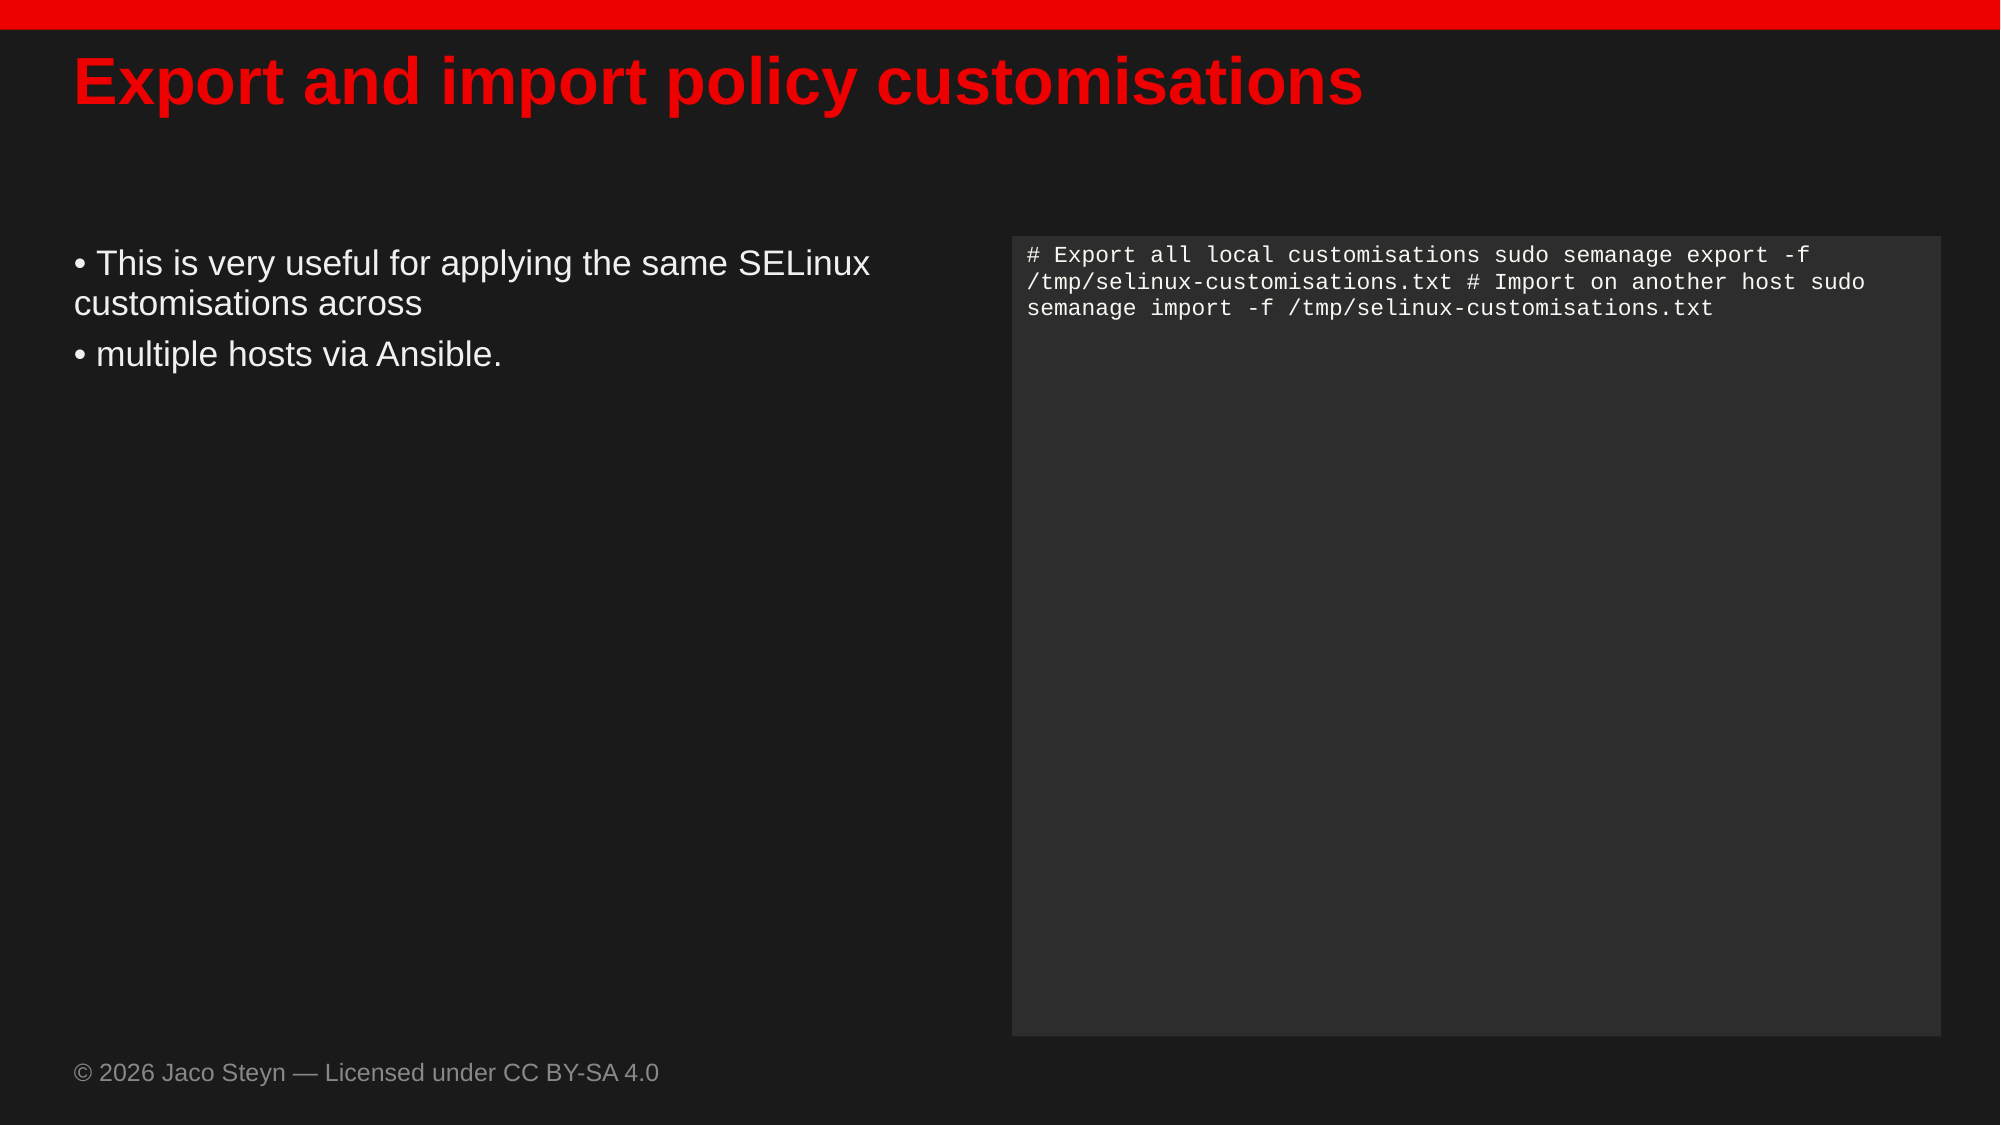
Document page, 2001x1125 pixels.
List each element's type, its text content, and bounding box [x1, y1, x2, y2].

text_box • This is very useful for applying the same SELinux customisations across • multiple hosts via Ansible. [59, 236, 989, 1037]
text_box © 2026 Jaco Steyn — Licensed under CC BY-SA 4.0 [59, 1051, 1942, 1093]
text_box Export and import policy customisations [59, 36, 1942, 208]
text_box [0, 0, 2001, 30]
text_box # Export all local customisations sudo semanage export -f /tmp/selinux-customisations.txt # Import on another host sudo semanage import -f /tmp/selinux-customisations.txt [1011, 236, 1942, 1037]
